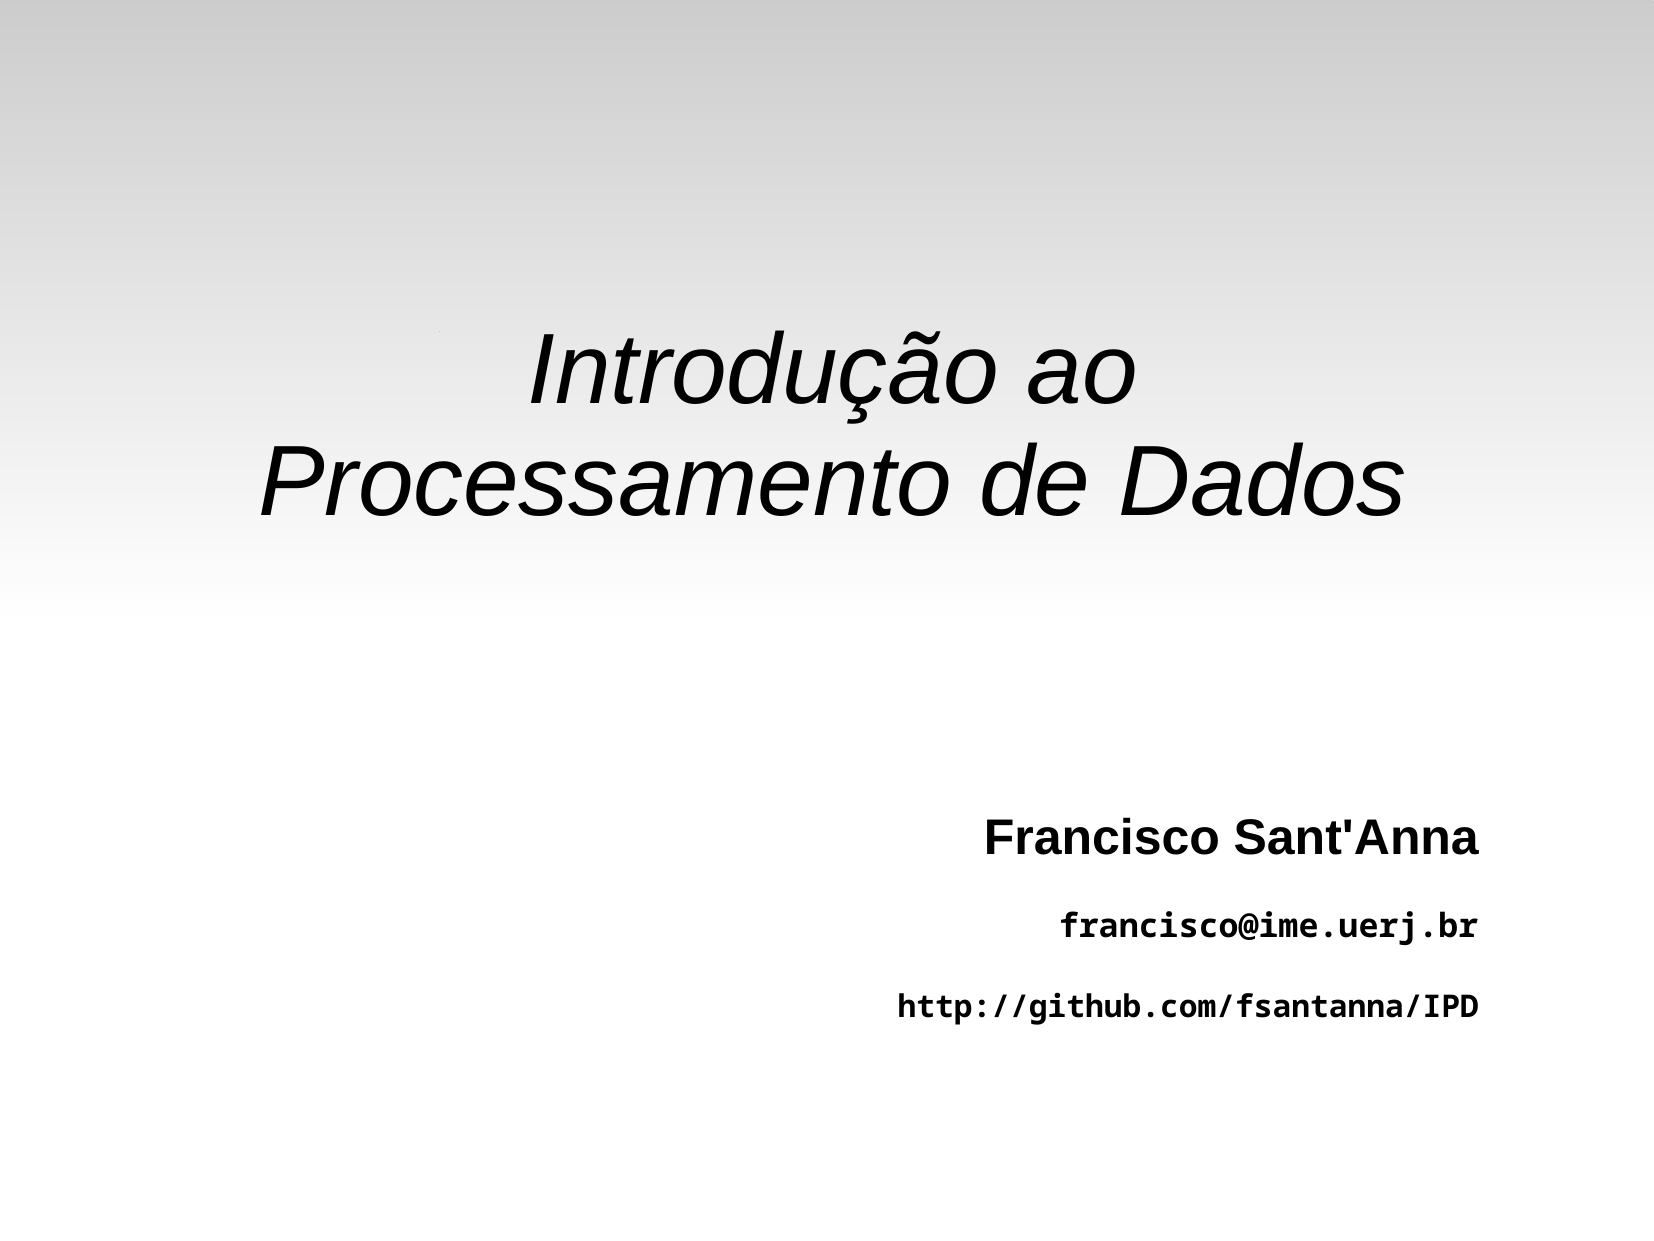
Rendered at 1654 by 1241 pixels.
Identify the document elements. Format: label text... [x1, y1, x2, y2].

subtitle Introdução ao Processamento de Dados [88, 283, 1577, 567]
text_box Francisco Sant'Anna francisco@ime.uerj.br http://github.com/fsantanna/IPD [882, 801, 1494, 1034]
